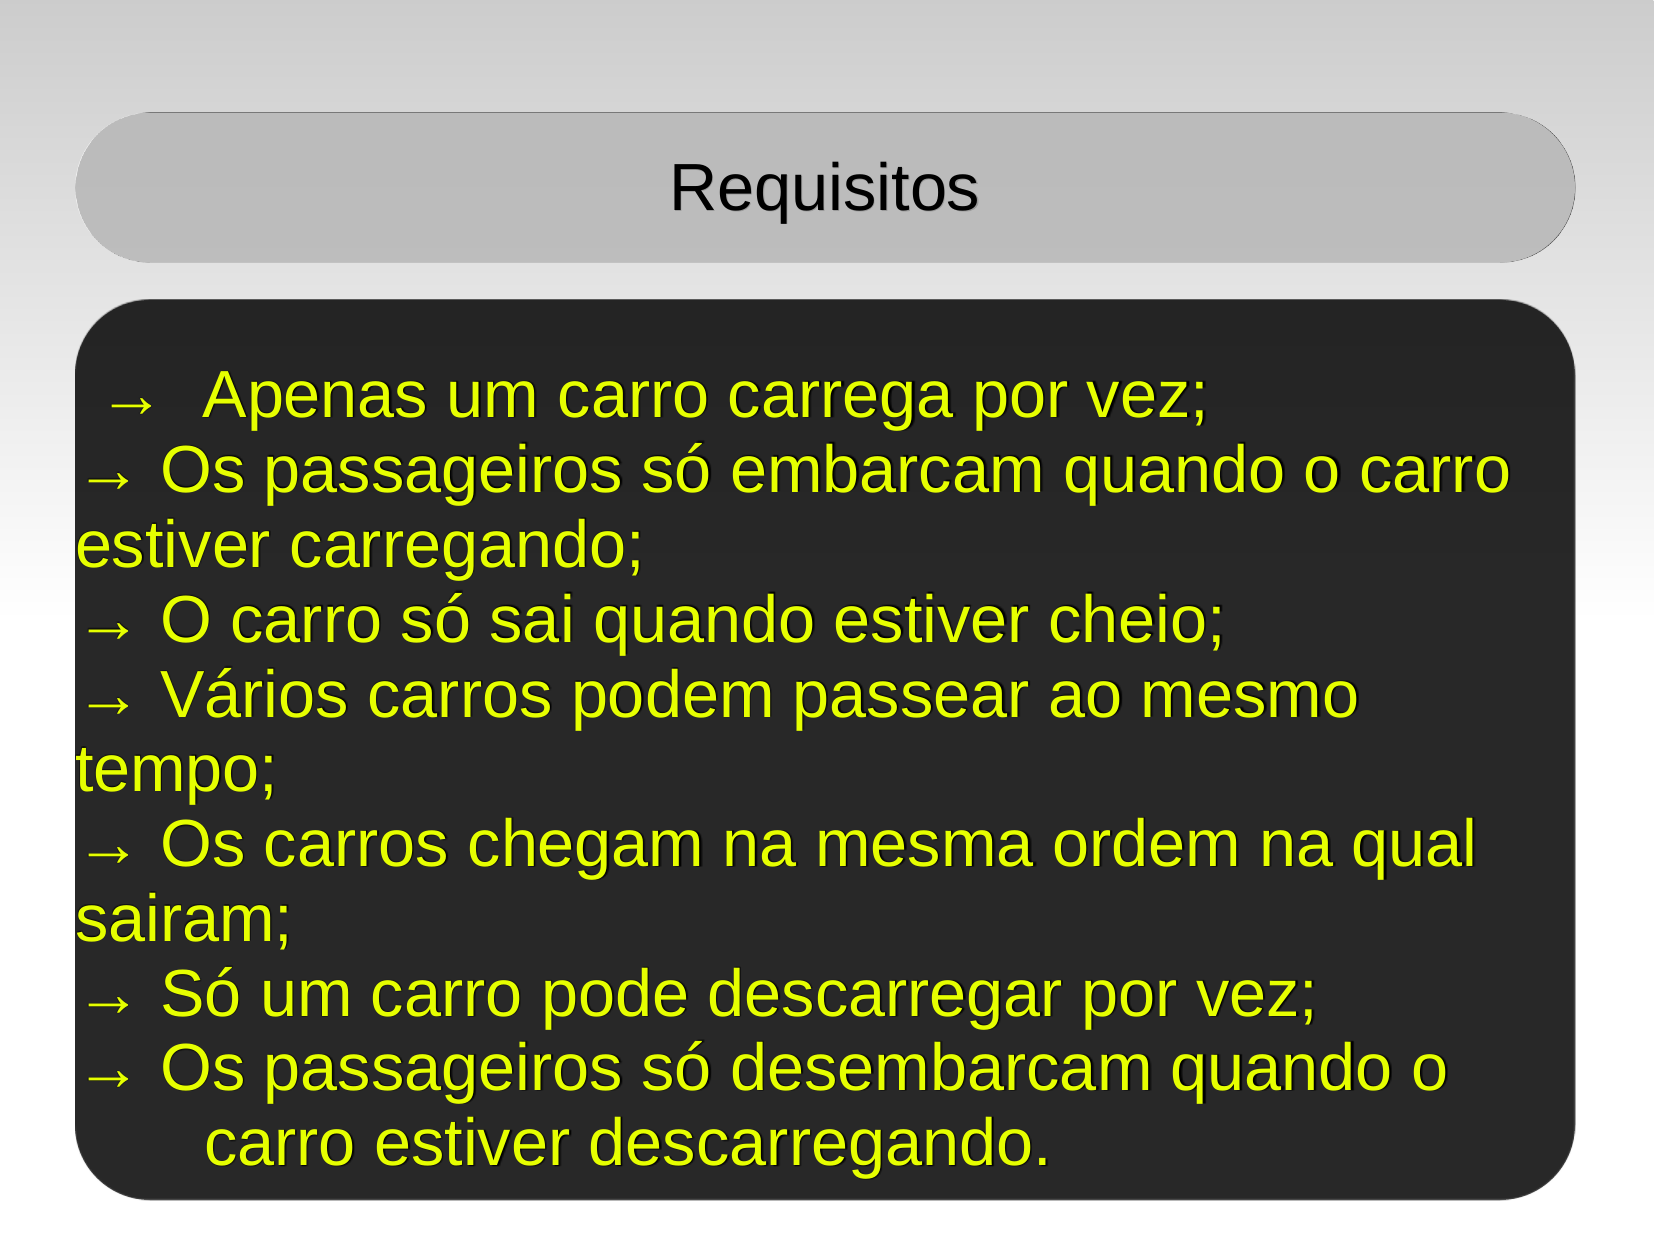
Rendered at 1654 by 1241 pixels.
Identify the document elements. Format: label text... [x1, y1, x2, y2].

text_box Requisitos [75, 112, 1576, 263]
text_box → Apenas um carro carrega por vez; → Os passageiros só embarcam quando o carro estiver carregando; → O carro só sai quando estiver cheio; → Vários carros podem passear ao mesmo tempo; → Os carros chegam na mesma ordem na qual sairam; → Só um carro pode descarregar por vez; → Os passageiros só desembarcam quando o carro estiver descarregando. [75, 300, 1576, 1201]
